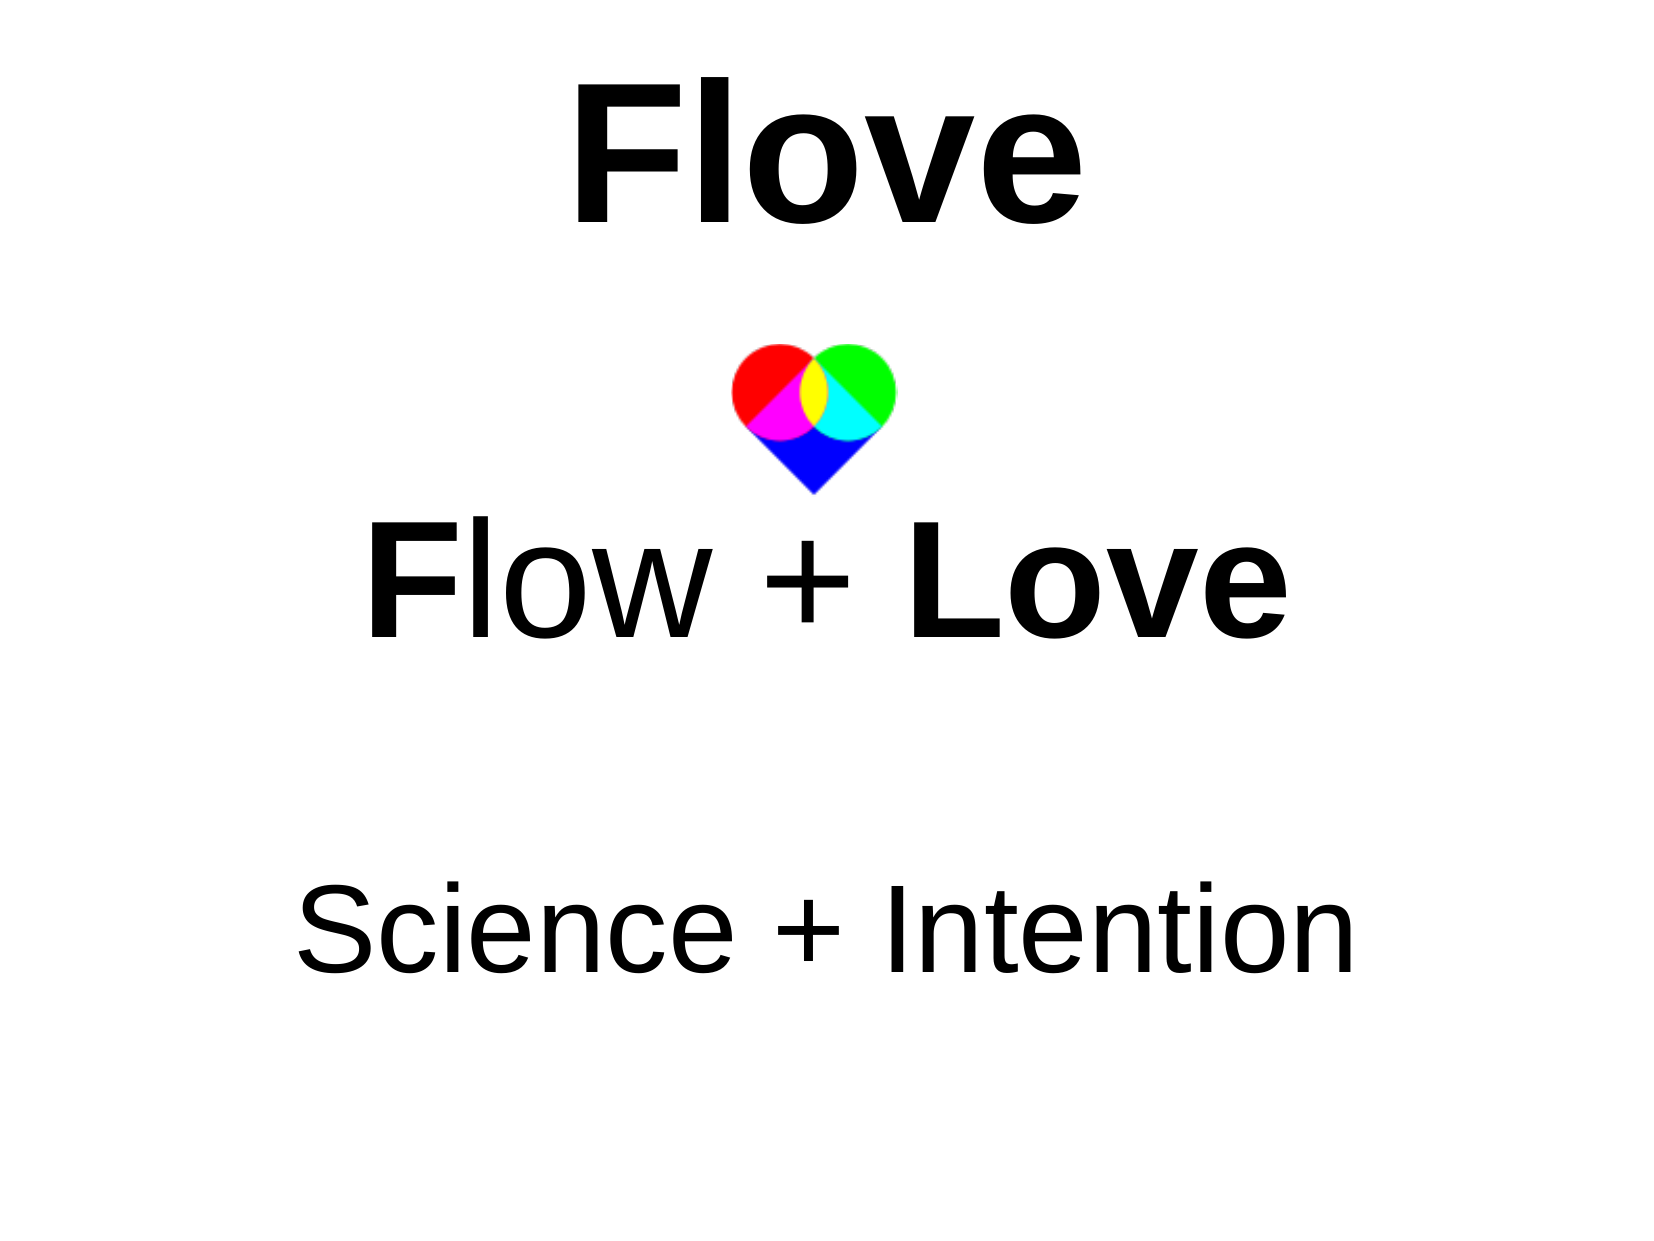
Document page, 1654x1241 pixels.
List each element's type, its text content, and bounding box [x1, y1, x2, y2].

subtitle Flow + Love Science + Intention [82, 290, 1571, 1010]
picture [731, 344, 898, 497]
title Flove [82, 41, 1571, 265]
